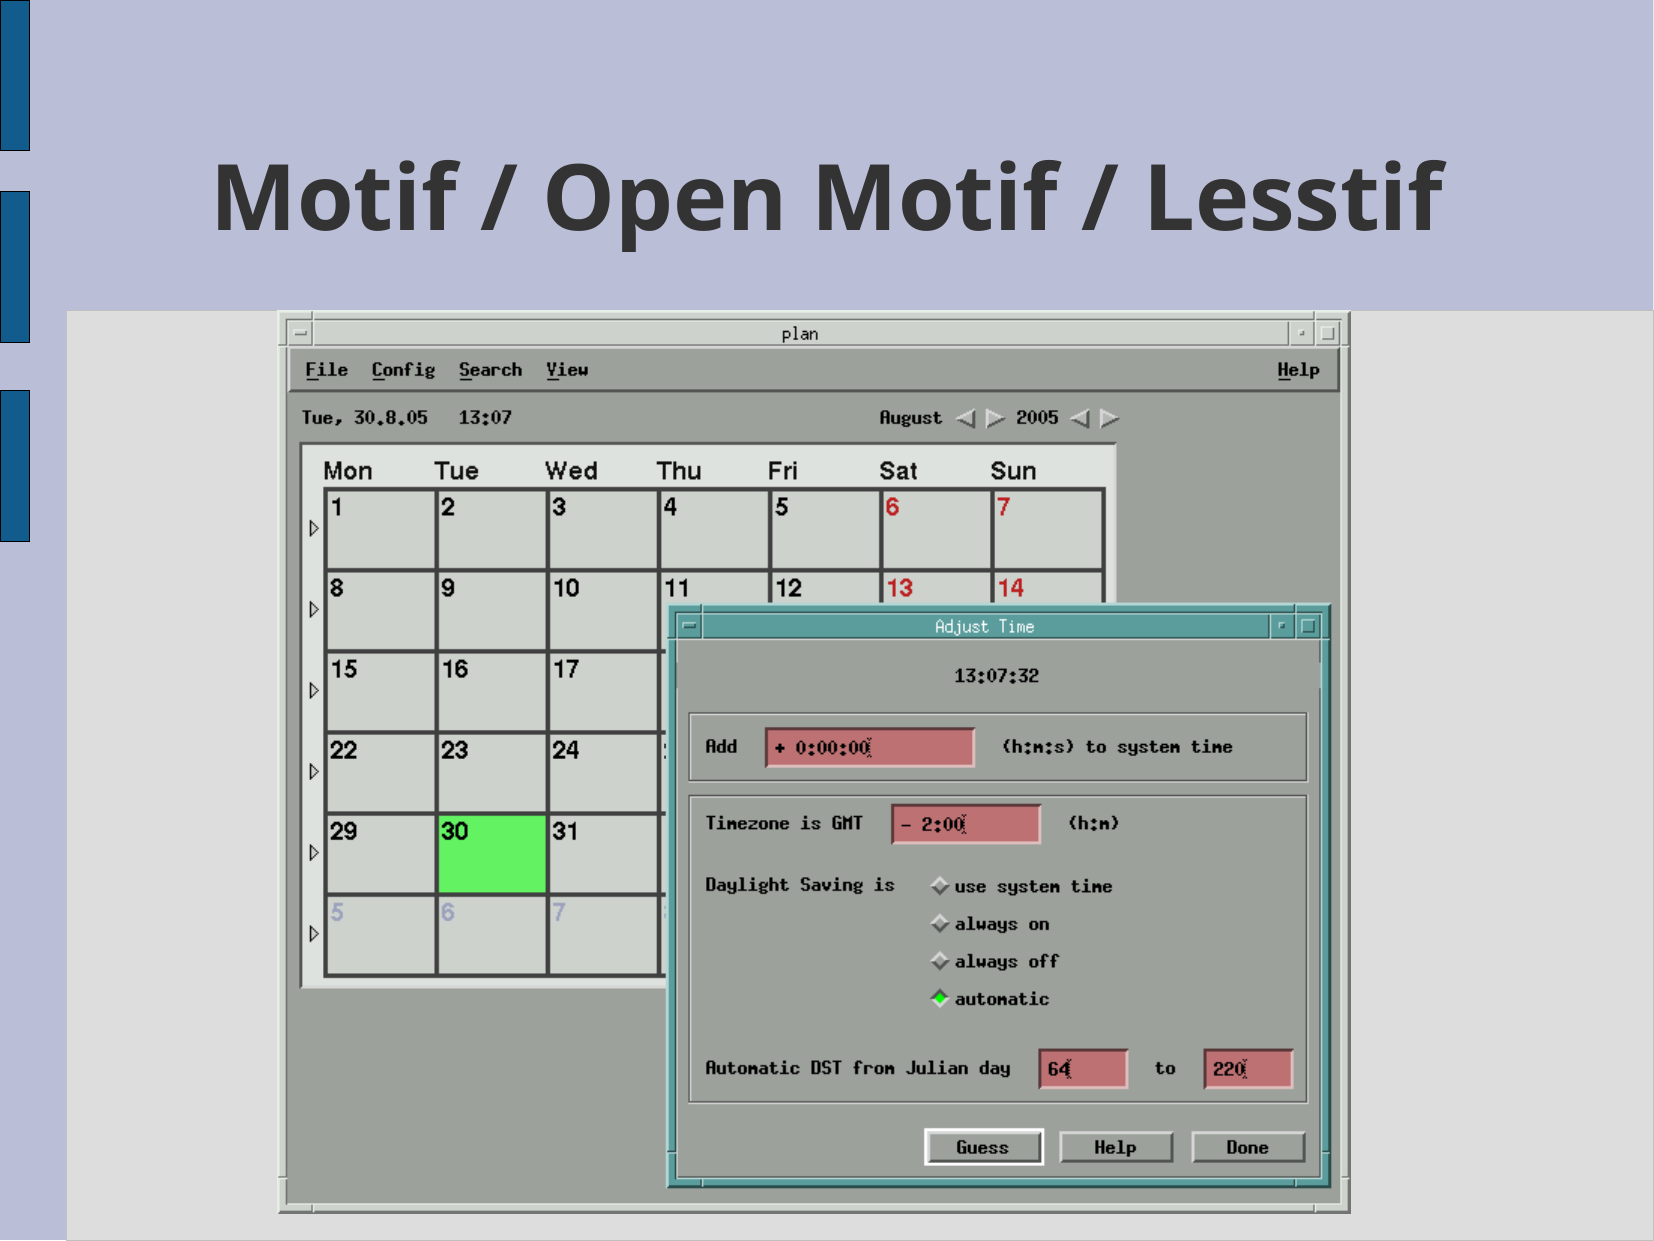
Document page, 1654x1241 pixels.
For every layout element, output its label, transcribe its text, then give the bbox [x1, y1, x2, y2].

picture [277, 310, 1351, 1214]
title Motif / Open Motif / Lesstif [121, 91, 1534, 299]
